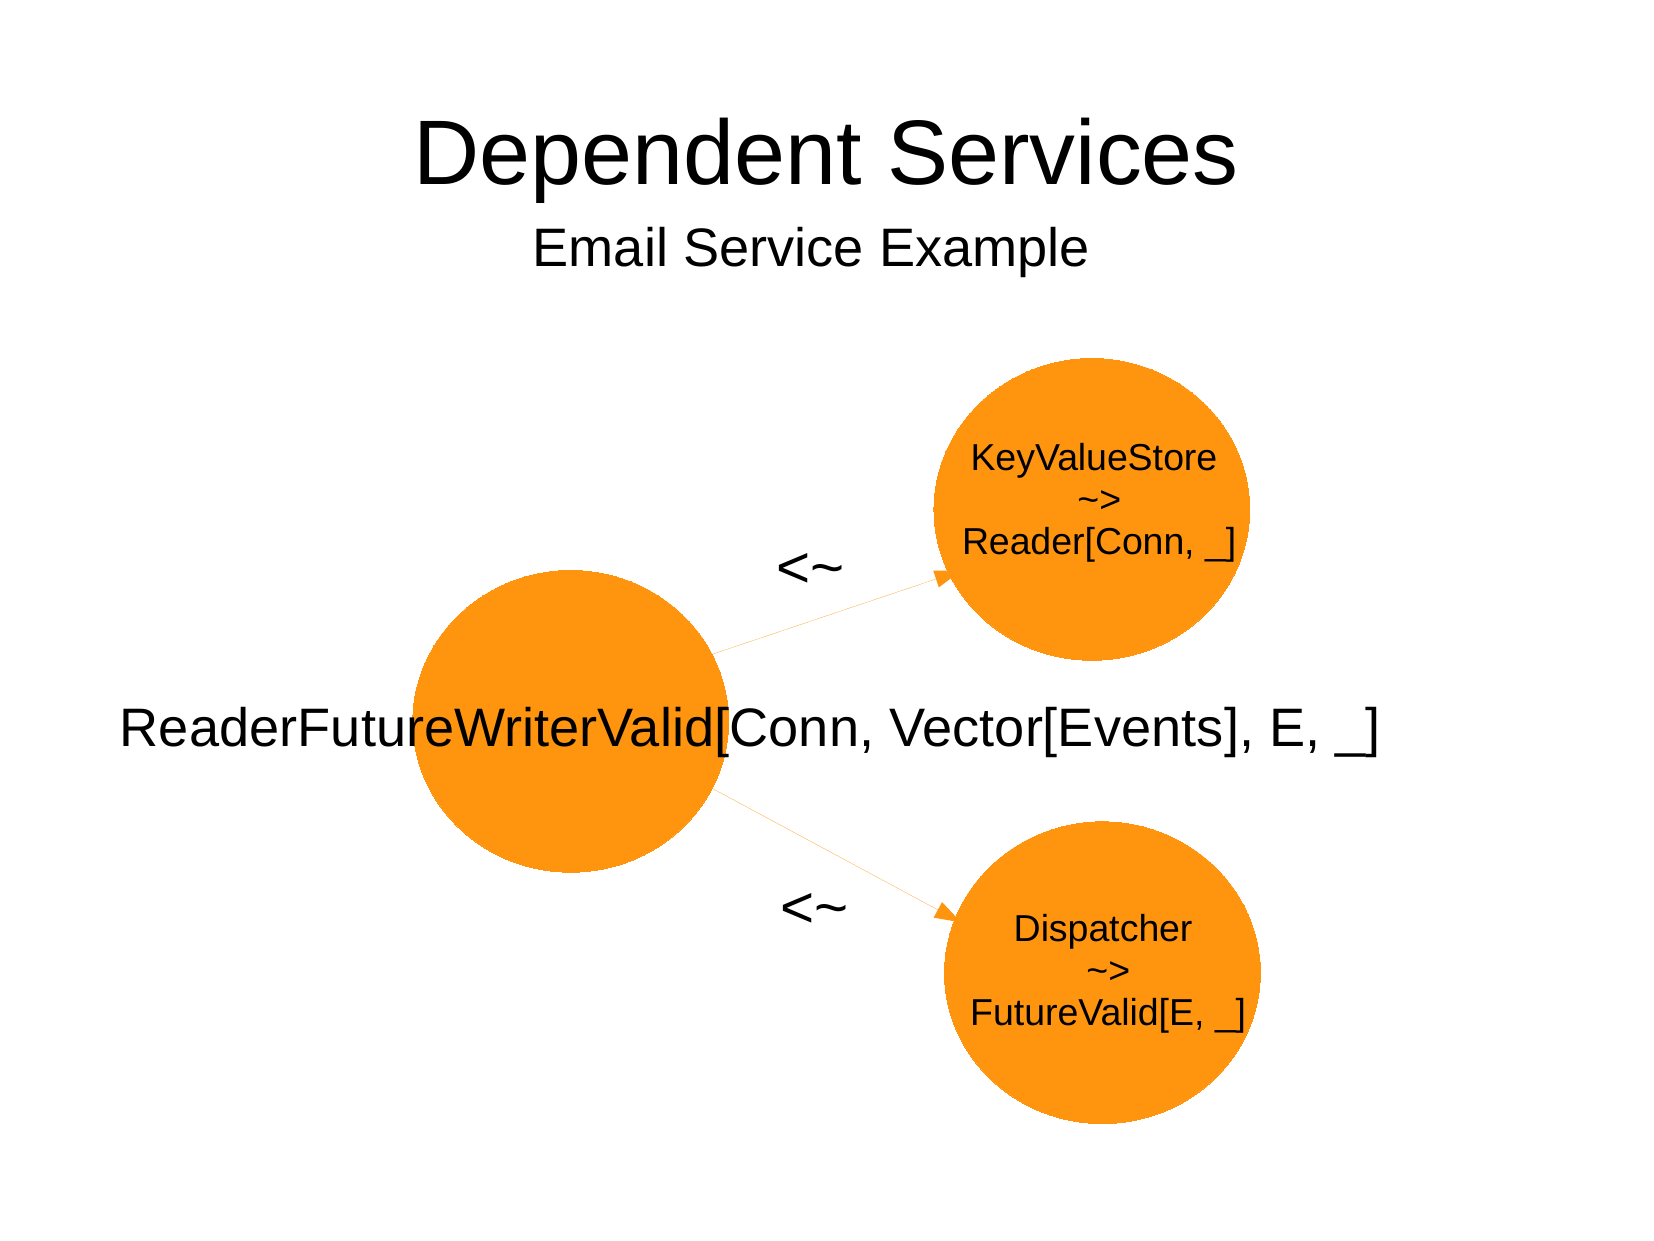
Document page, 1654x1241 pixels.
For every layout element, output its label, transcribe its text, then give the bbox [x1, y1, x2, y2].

text_box <~ [761, 527, 912, 608]
text_box [416, 570, 725, 689]
text_box Email Service Example [517, 210, 1141, 286]
text_box Dispatcher ~> FutureValid[E, _] [920, 900, 1296, 1041]
text_box [961, 1041, 1244, 1124]
text_box [456, 826, 685, 873]
text_box ReaderFutureWriterValid[Conn, Vector[Events], E, _] [105, 689, 1591, 826]
text_box [958, 358, 1226, 429]
text_box KeyValueStore ~> Reader[Conn, _] [911, 429, 1287, 570]
text_box [964, 826, 1241, 900]
text_box <~ [765, 867, 916, 948]
title Dependent Services [82, 49, 1571, 257]
text_box [951, 570, 1237, 661]
